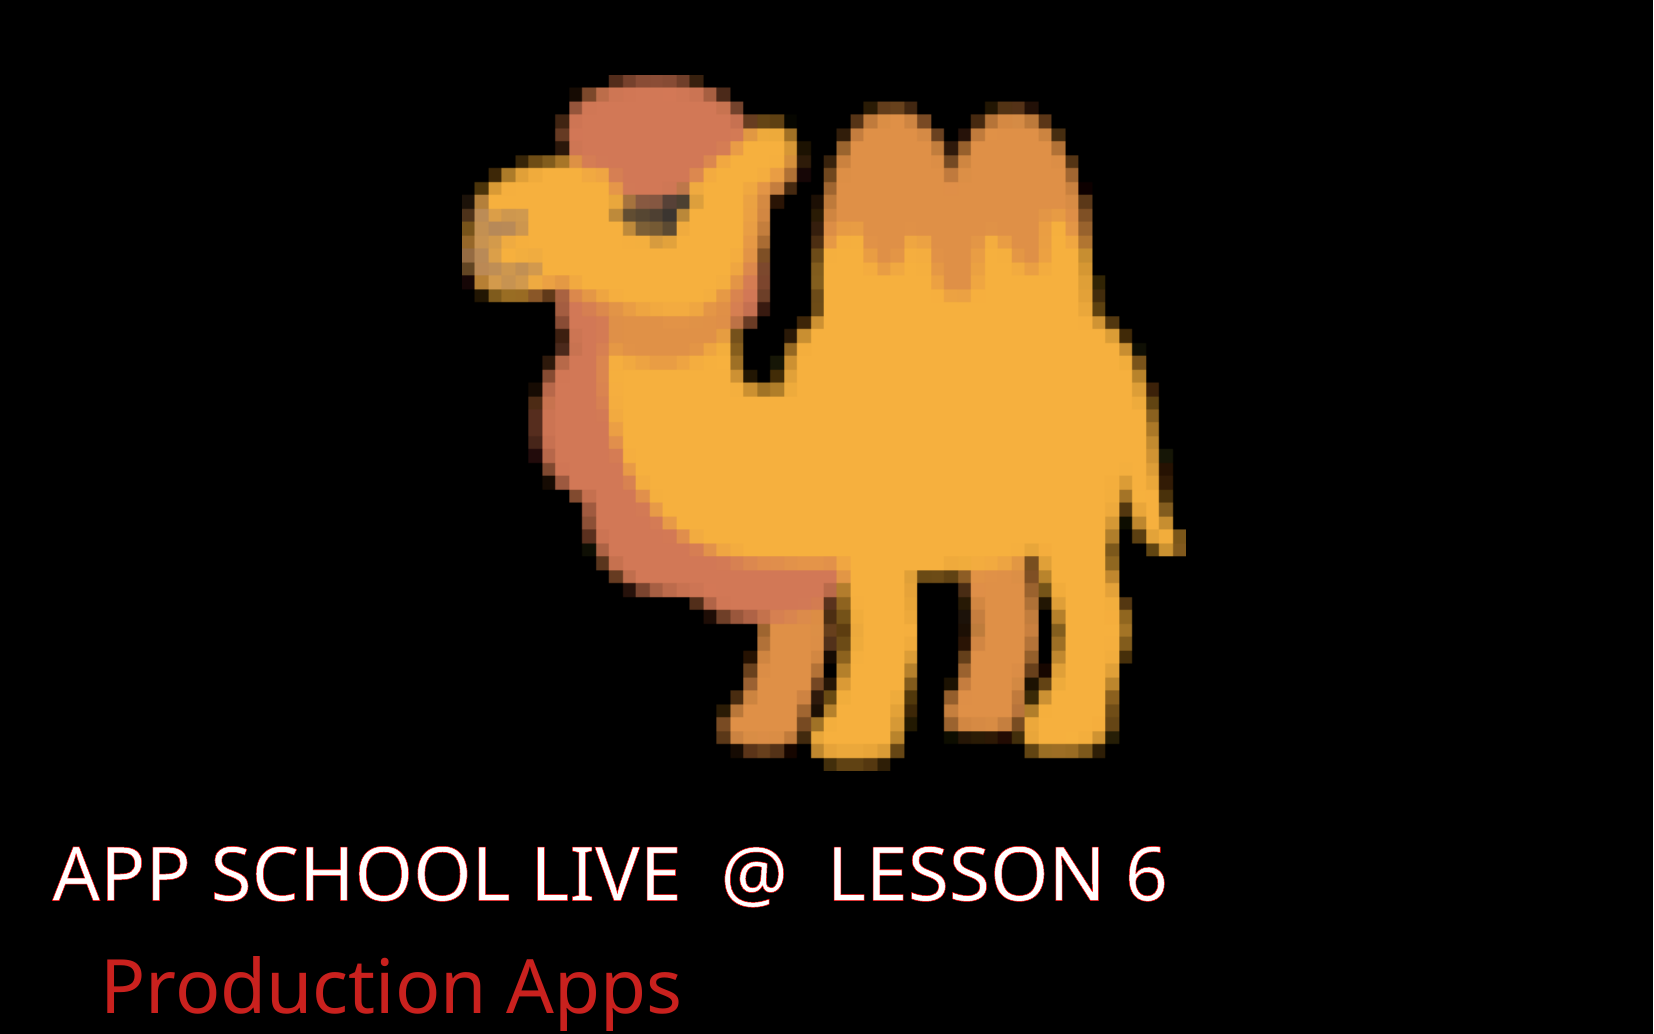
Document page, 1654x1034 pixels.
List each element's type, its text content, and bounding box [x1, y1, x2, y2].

text_box APP SCHOOL LIVE @ LESSON 6 [37, 812, 1613, 903]
picture [462, 75, 1186, 771]
text_box AProduction Apps [37, 926, 1555, 1017]
